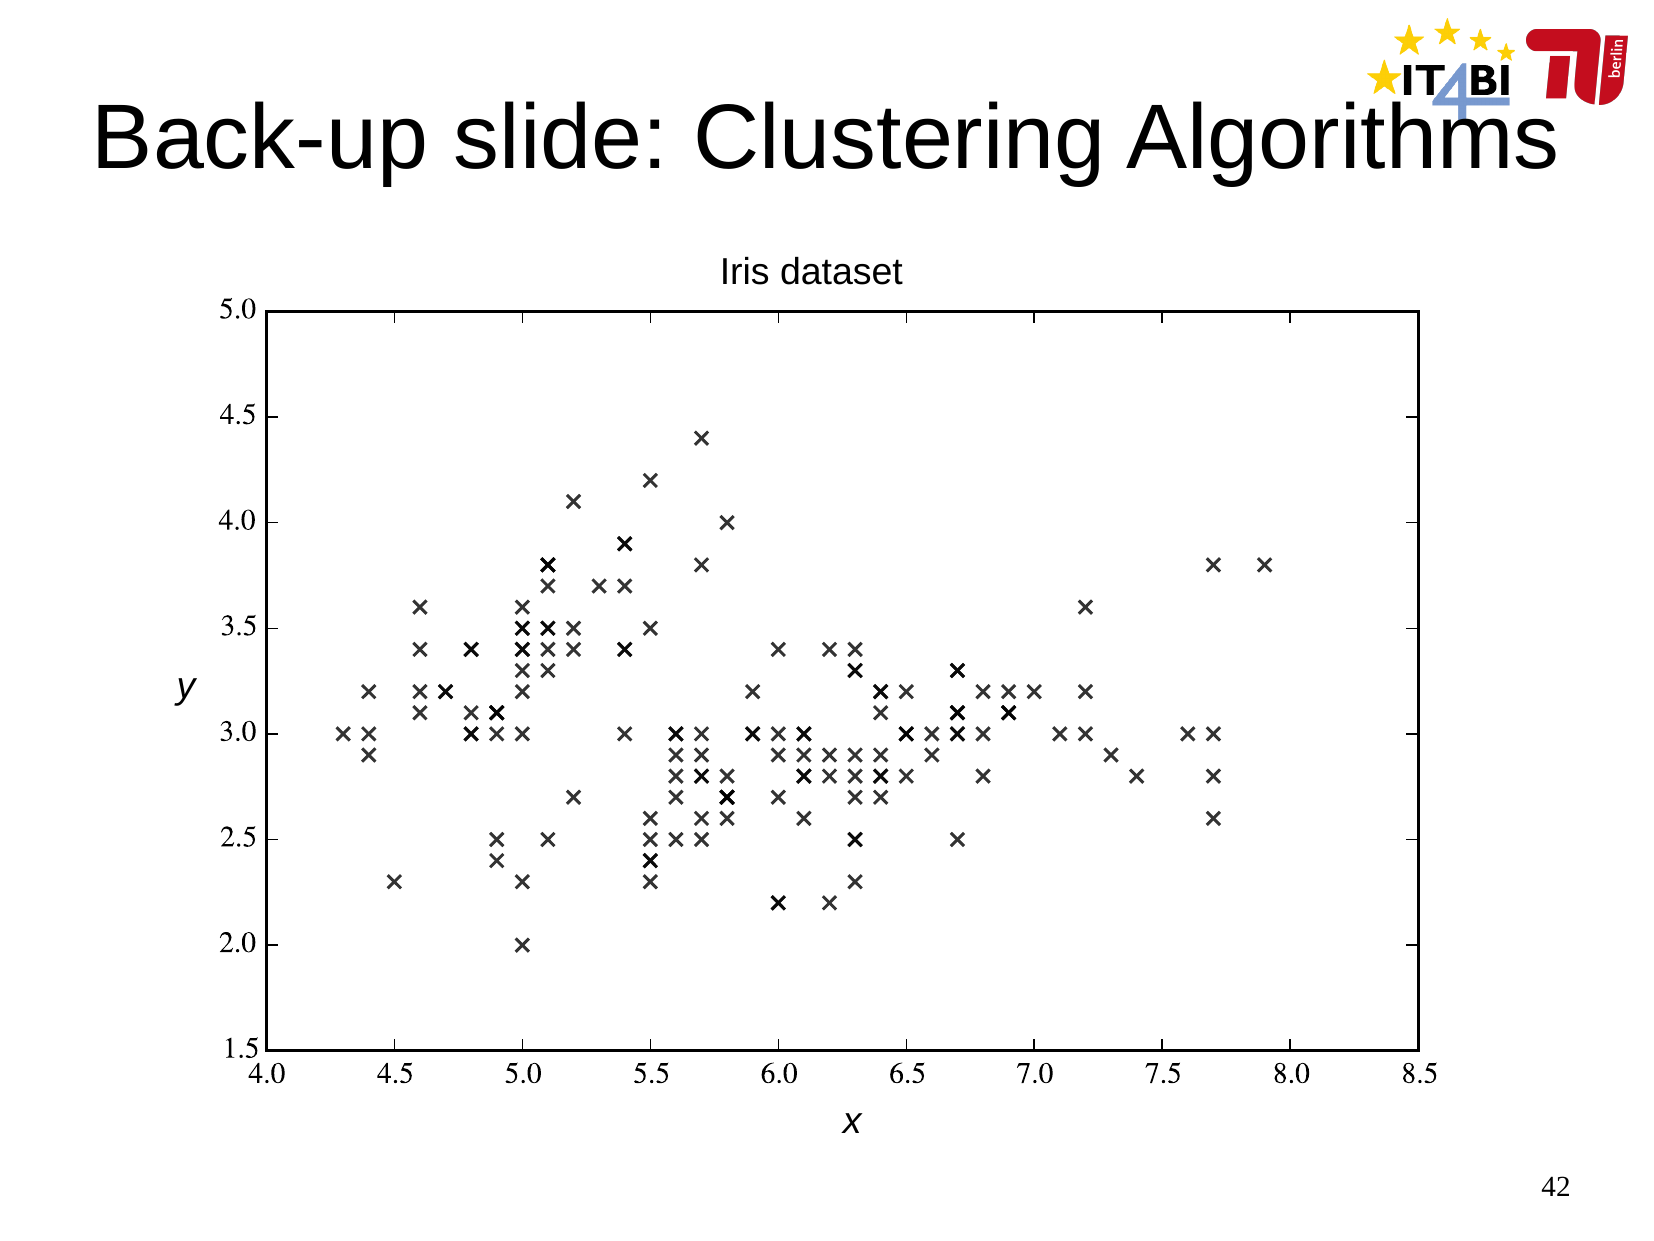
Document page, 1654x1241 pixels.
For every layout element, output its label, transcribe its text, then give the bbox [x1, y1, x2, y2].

title Back-up slide: Clustering Algorithms [82, 49, 1571, 226]
picture [185, 265, 1469, 1122]
picture [1526, 29, 1628, 105]
text_box Iris dataset [705, 243, 918, 301]
picture [1367, 18, 1515, 49]
text_box x [828, 1091, 877, 1149]
text_box y [161, 657, 211, 714]
